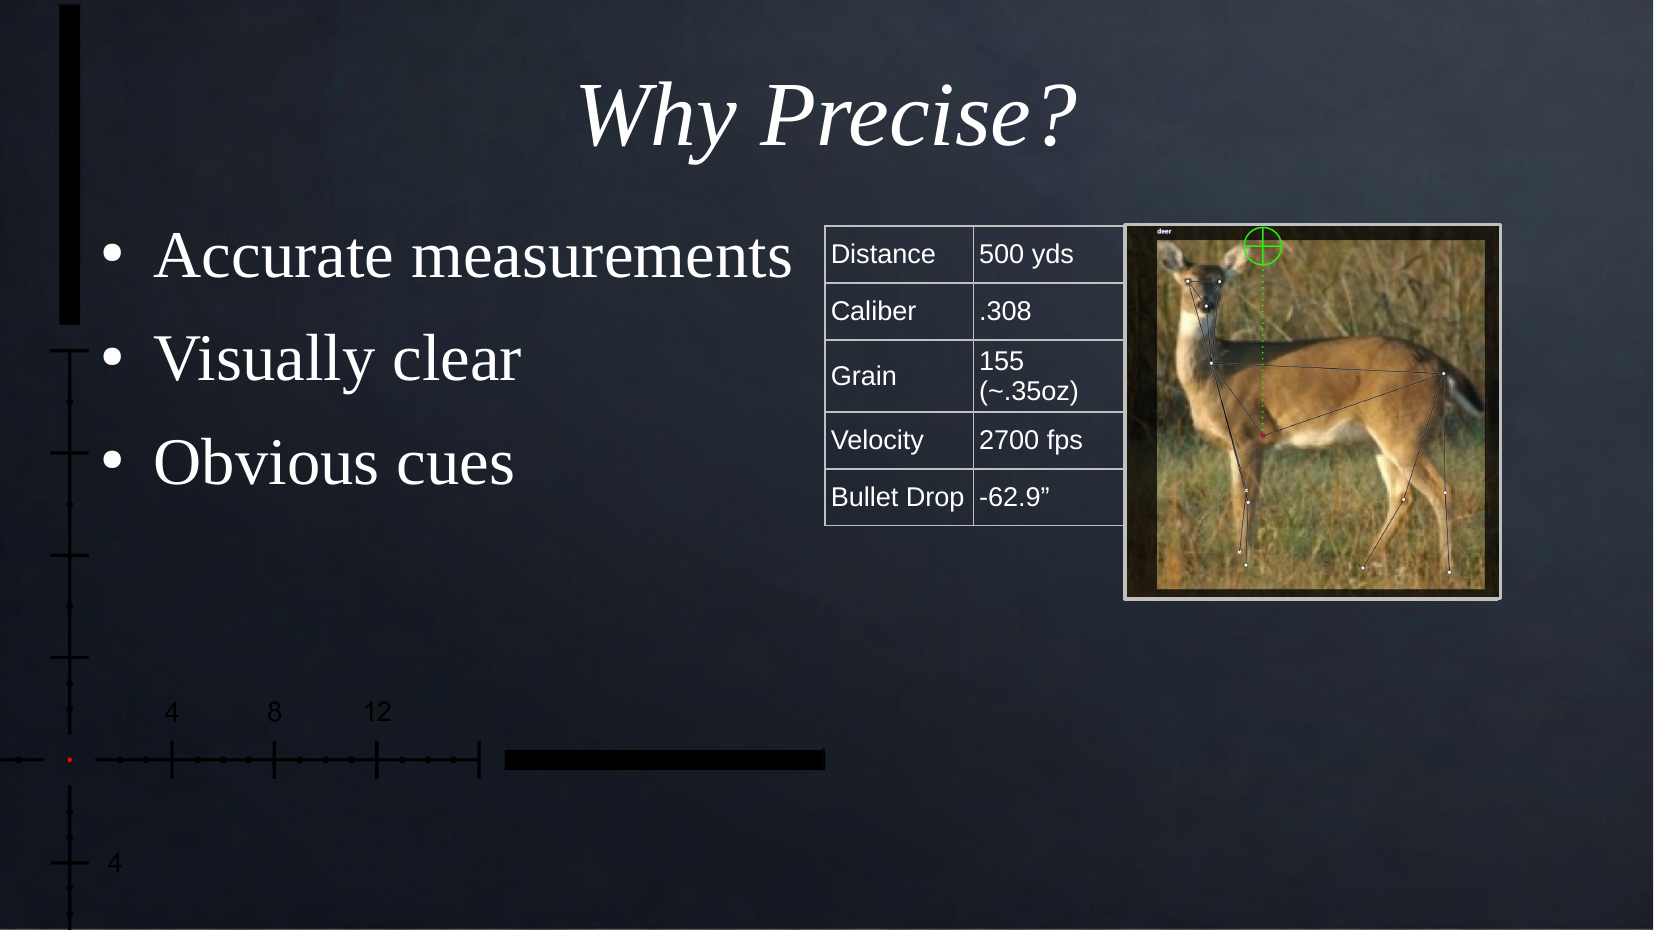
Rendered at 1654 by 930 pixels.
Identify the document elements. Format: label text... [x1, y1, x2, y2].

table_header 500 yds [974, 227, 1124, 282]
table_header Distance [826, 227, 973, 282]
table_cell -62.9” [974, 470, 1124, 525]
table_cell Velocity [826, 413, 973, 468]
table_cell Caliber [826, 284, 973, 339]
title Why Precise? [82, 37, 1571, 193]
table_cell Bullet Drop [826, 470, 973, 525]
table_cell 155 (~.35oz) [974, 341, 1124, 411]
table_cell .308 [974, 284, 1124, 339]
table_cell Grain [826, 341, 973, 411]
table_cell 2700 fps [974, 413, 1124, 468]
picture [0, 0, 1654, 930]
list Accurate measurements Visually clear Obvious cues [82, 217, 1571, 757]
